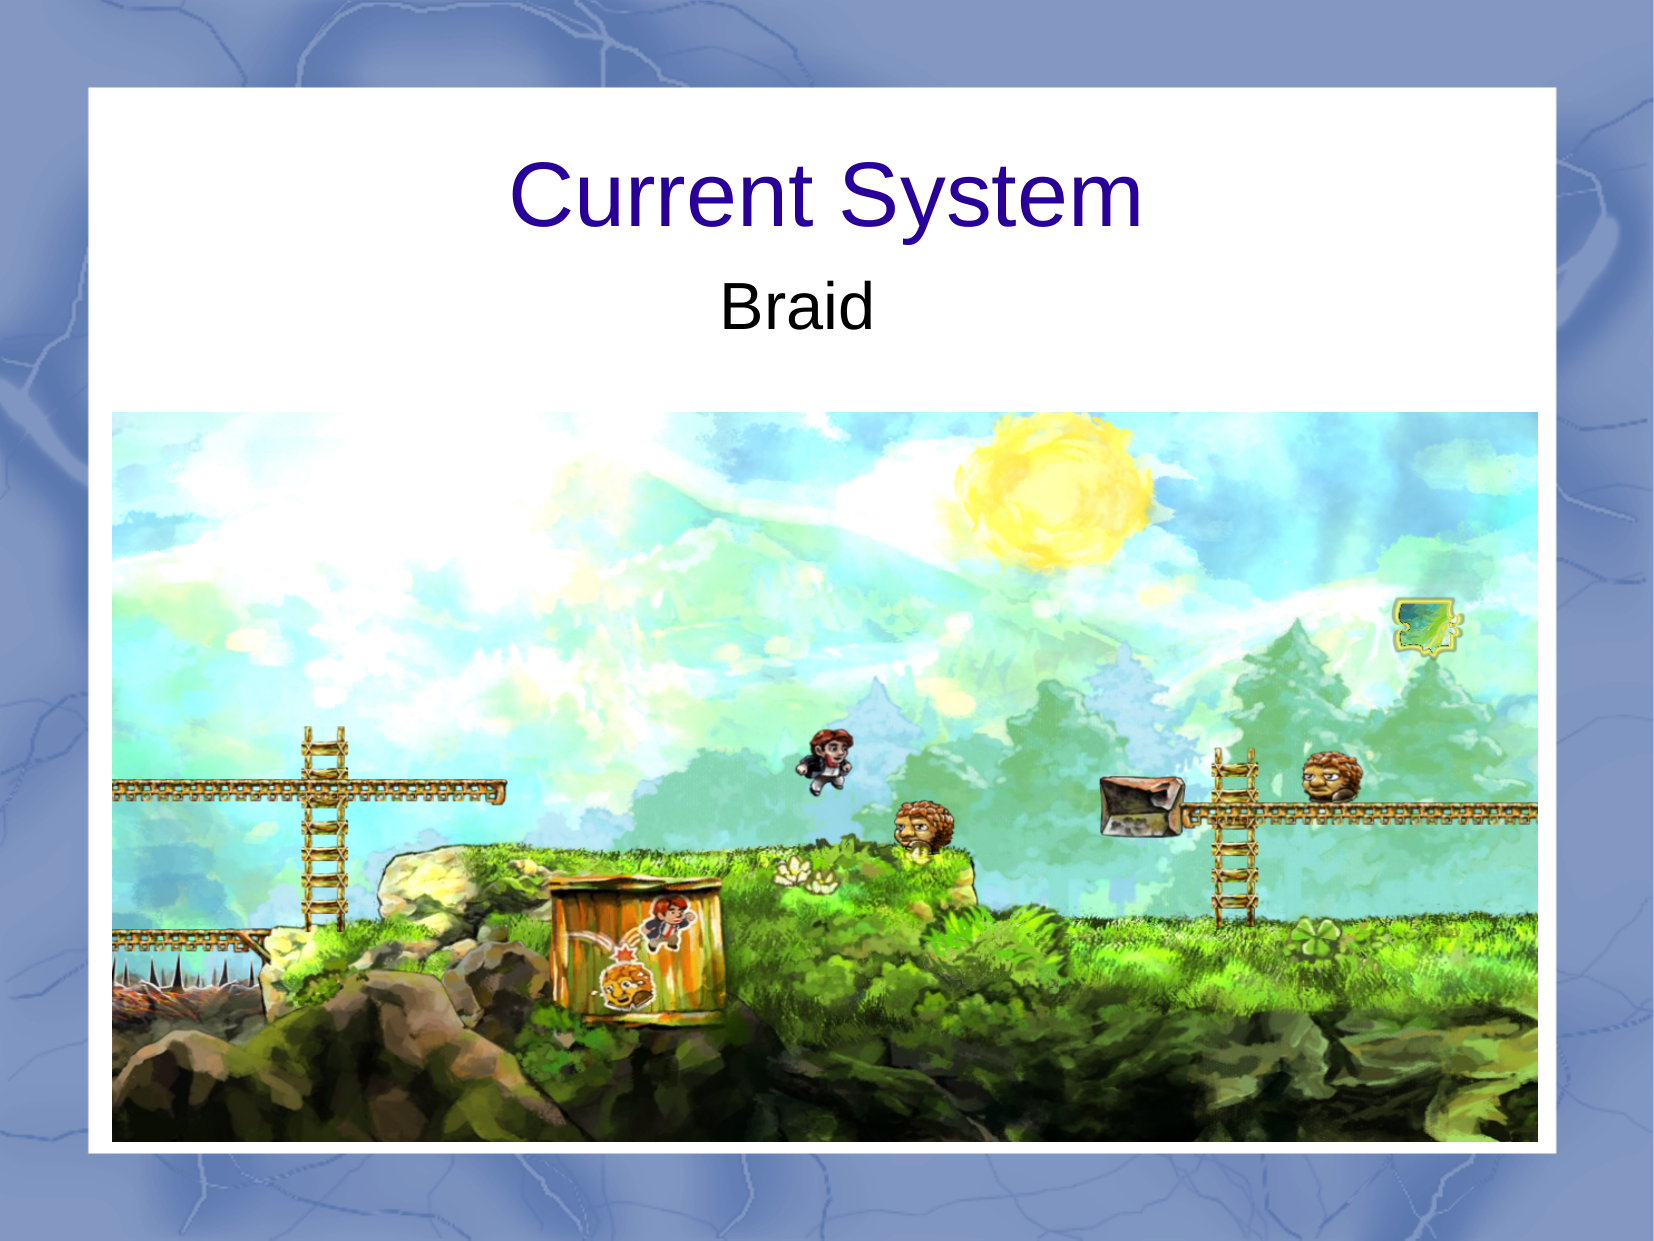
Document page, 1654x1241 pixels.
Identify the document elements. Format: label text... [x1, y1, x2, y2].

subtitle Braid [118, 195, 1477, 412]
picture [0, 0, 1654, 1241]
title Current System [118, 90, 1536, 298]
